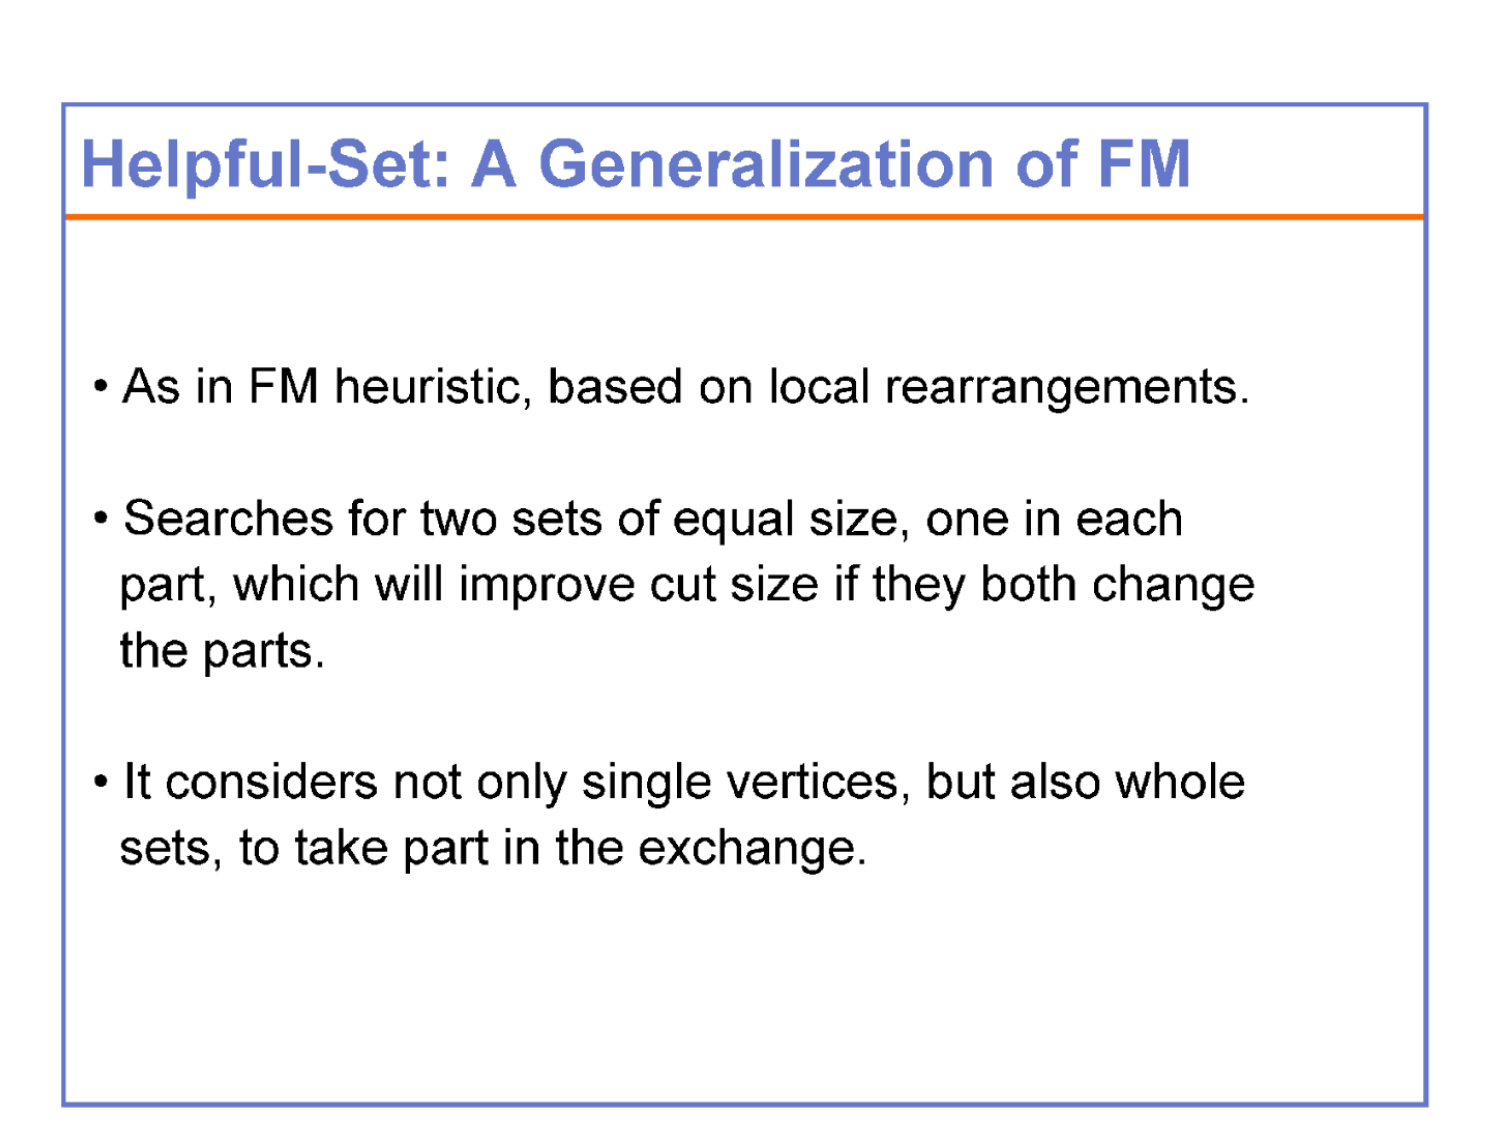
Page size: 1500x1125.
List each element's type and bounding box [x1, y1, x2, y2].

picture [53, 93, 1448, 1116]
